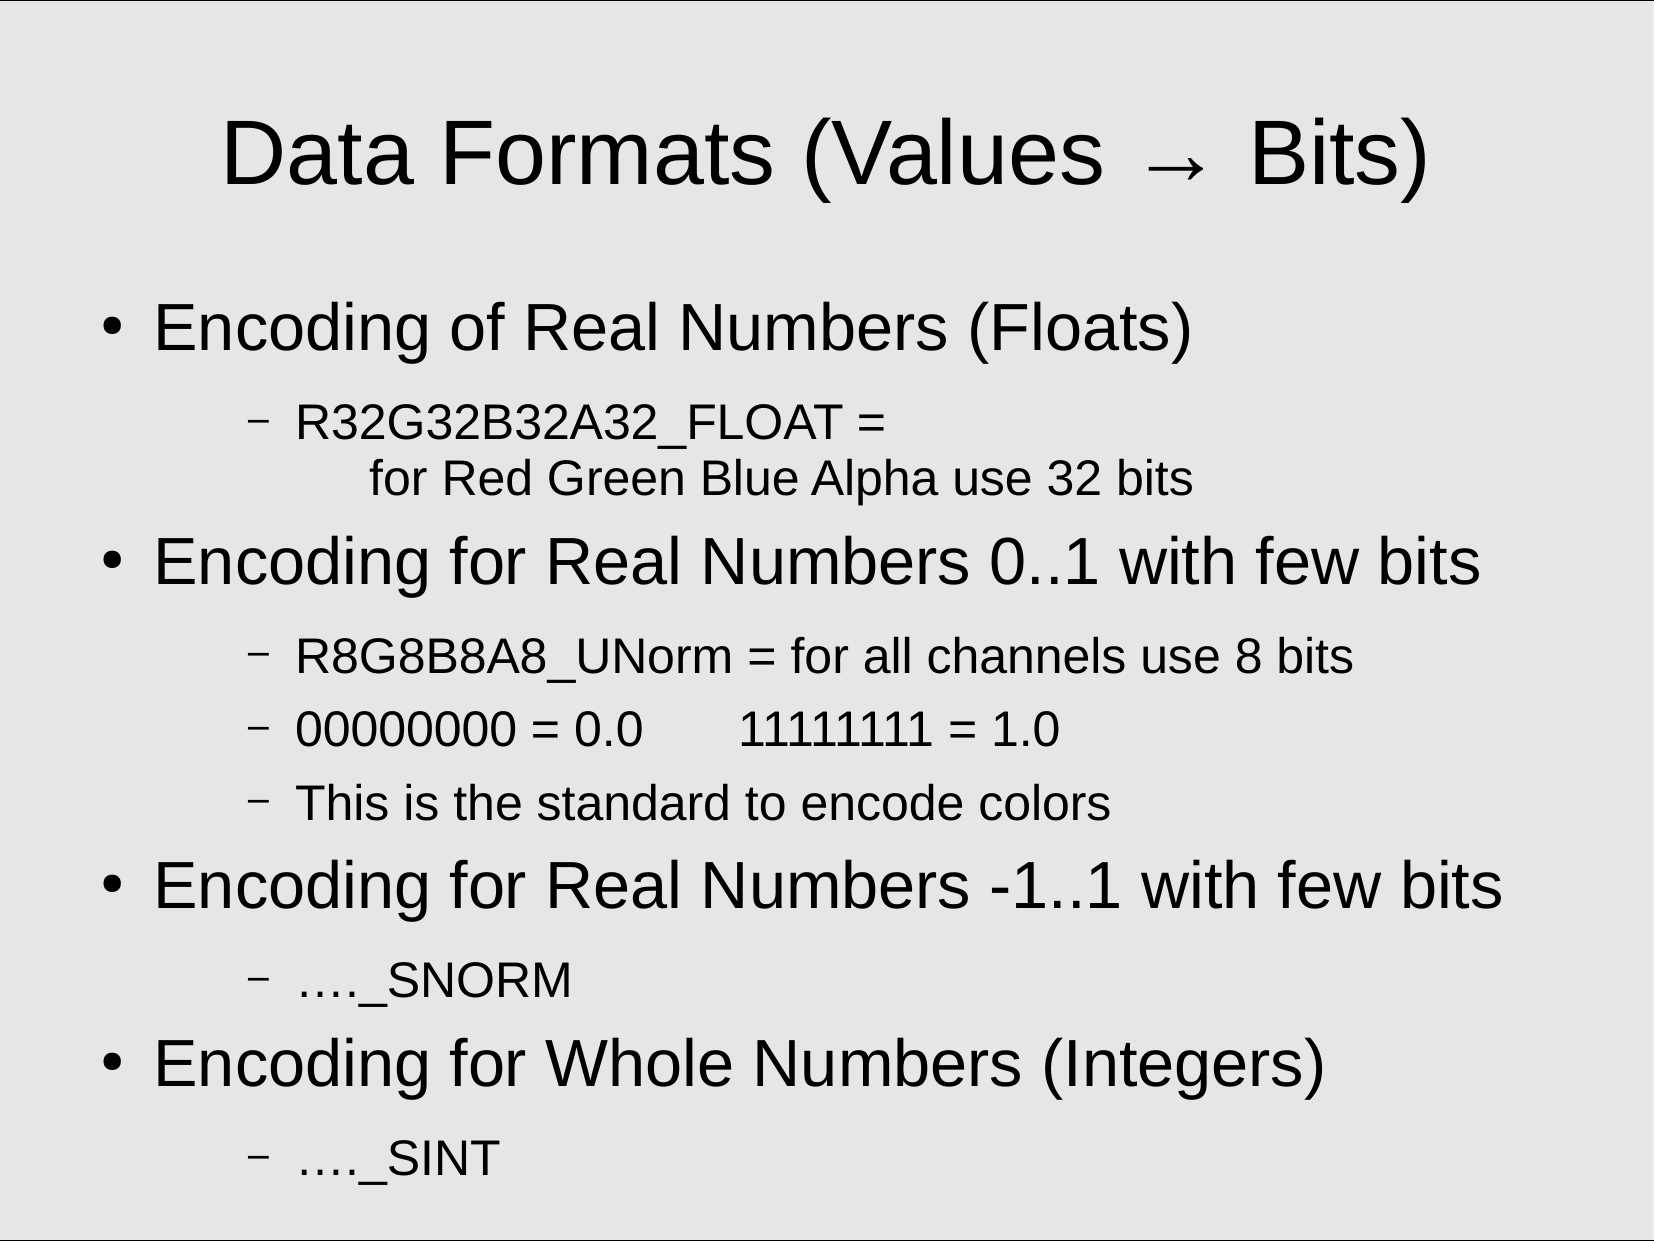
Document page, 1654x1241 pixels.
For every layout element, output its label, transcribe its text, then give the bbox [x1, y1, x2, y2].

list Encoding of Real Numbers (Floats) R32G32B32A32_FLOAT = for Red Green Blue Alpha use 32 bits Encoding for Real Numbers 0..1 with few bits R8G8B8A8_UNorm = for all channels use 8 bits 00000000 = 0.0 11111111 = 1.0 This is the standard to encode colors Encoding for Real Numbers -1..1 with few bits …._SNORM Encoding for Whole Numbers (Integers) …._SINT [82, 290, 1571, 1187]
title Data Formats (Values → Bits) [82, 49, 1571, 257]
